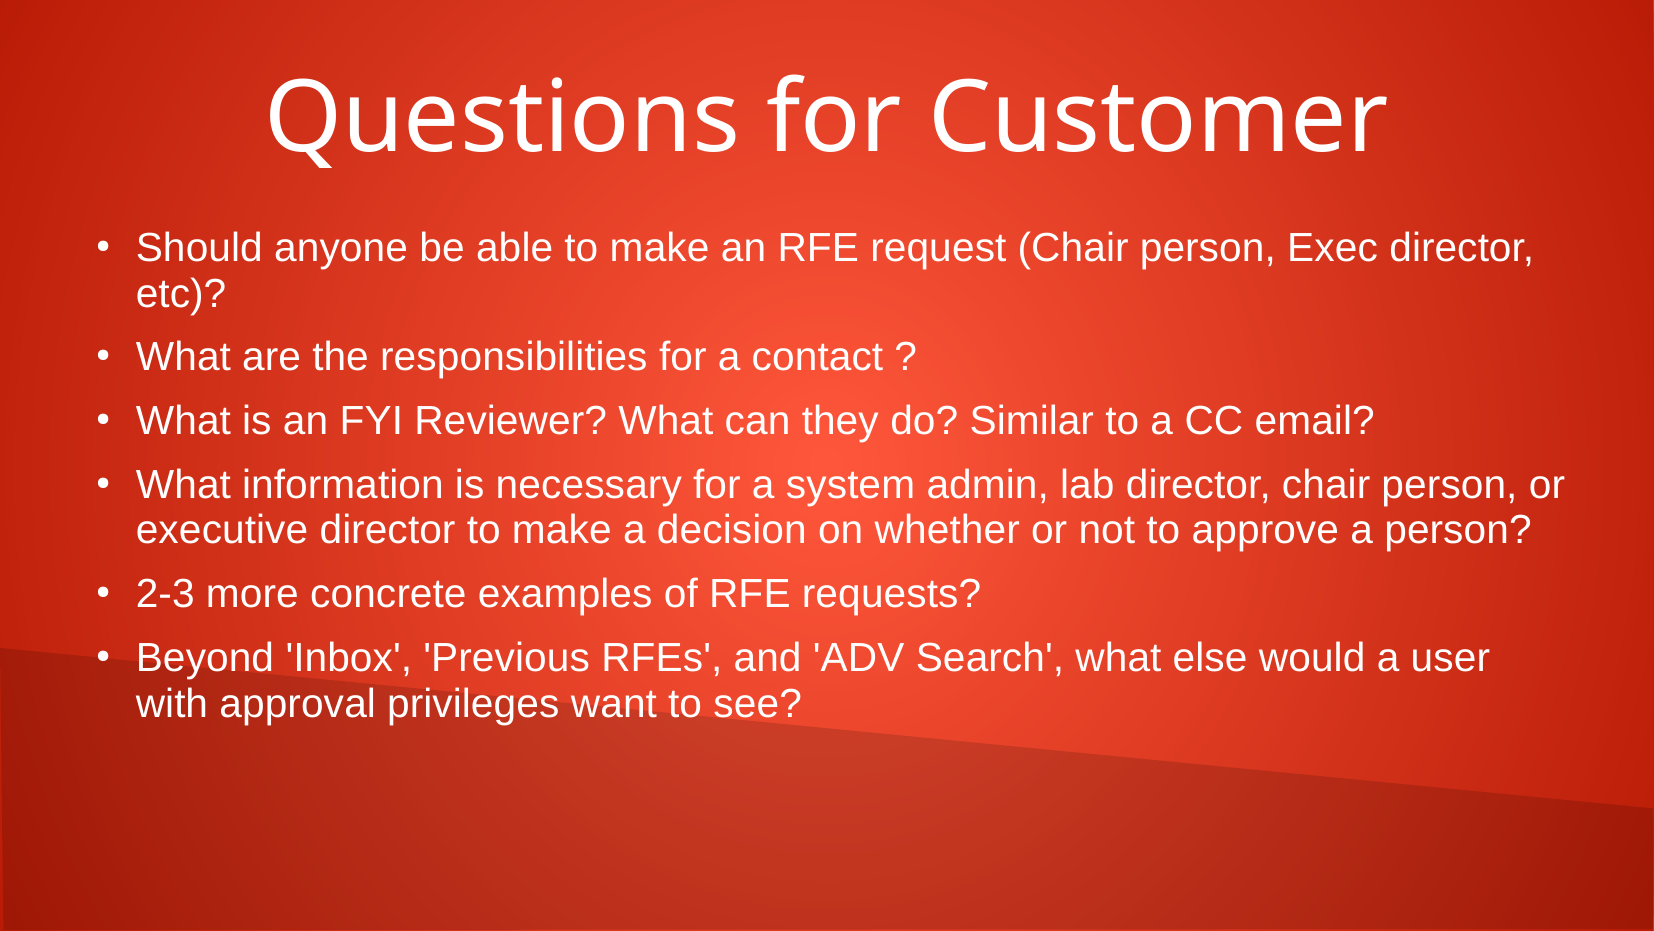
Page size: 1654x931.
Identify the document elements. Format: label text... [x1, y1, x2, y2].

title Questions for Customer [82, 35, 1571, 189]
list Should anyone be able to make an RFE request (Chair person, Exec director, etc)? What are the responsibilities for a contact ? What is an FYI Reviewer? What can they do? Similar to a CC email? What information is necessary for a system admin, lab director, chair person, or executive director to make a decision on whether or not to approve a person? 2-3 more concrete examples of RFE requests? Beyond 'Inbox', 'Previous RFEs', and 'ADV Search', what else would a user with approval privileges want to see? [82, 224, 1571, 764]
